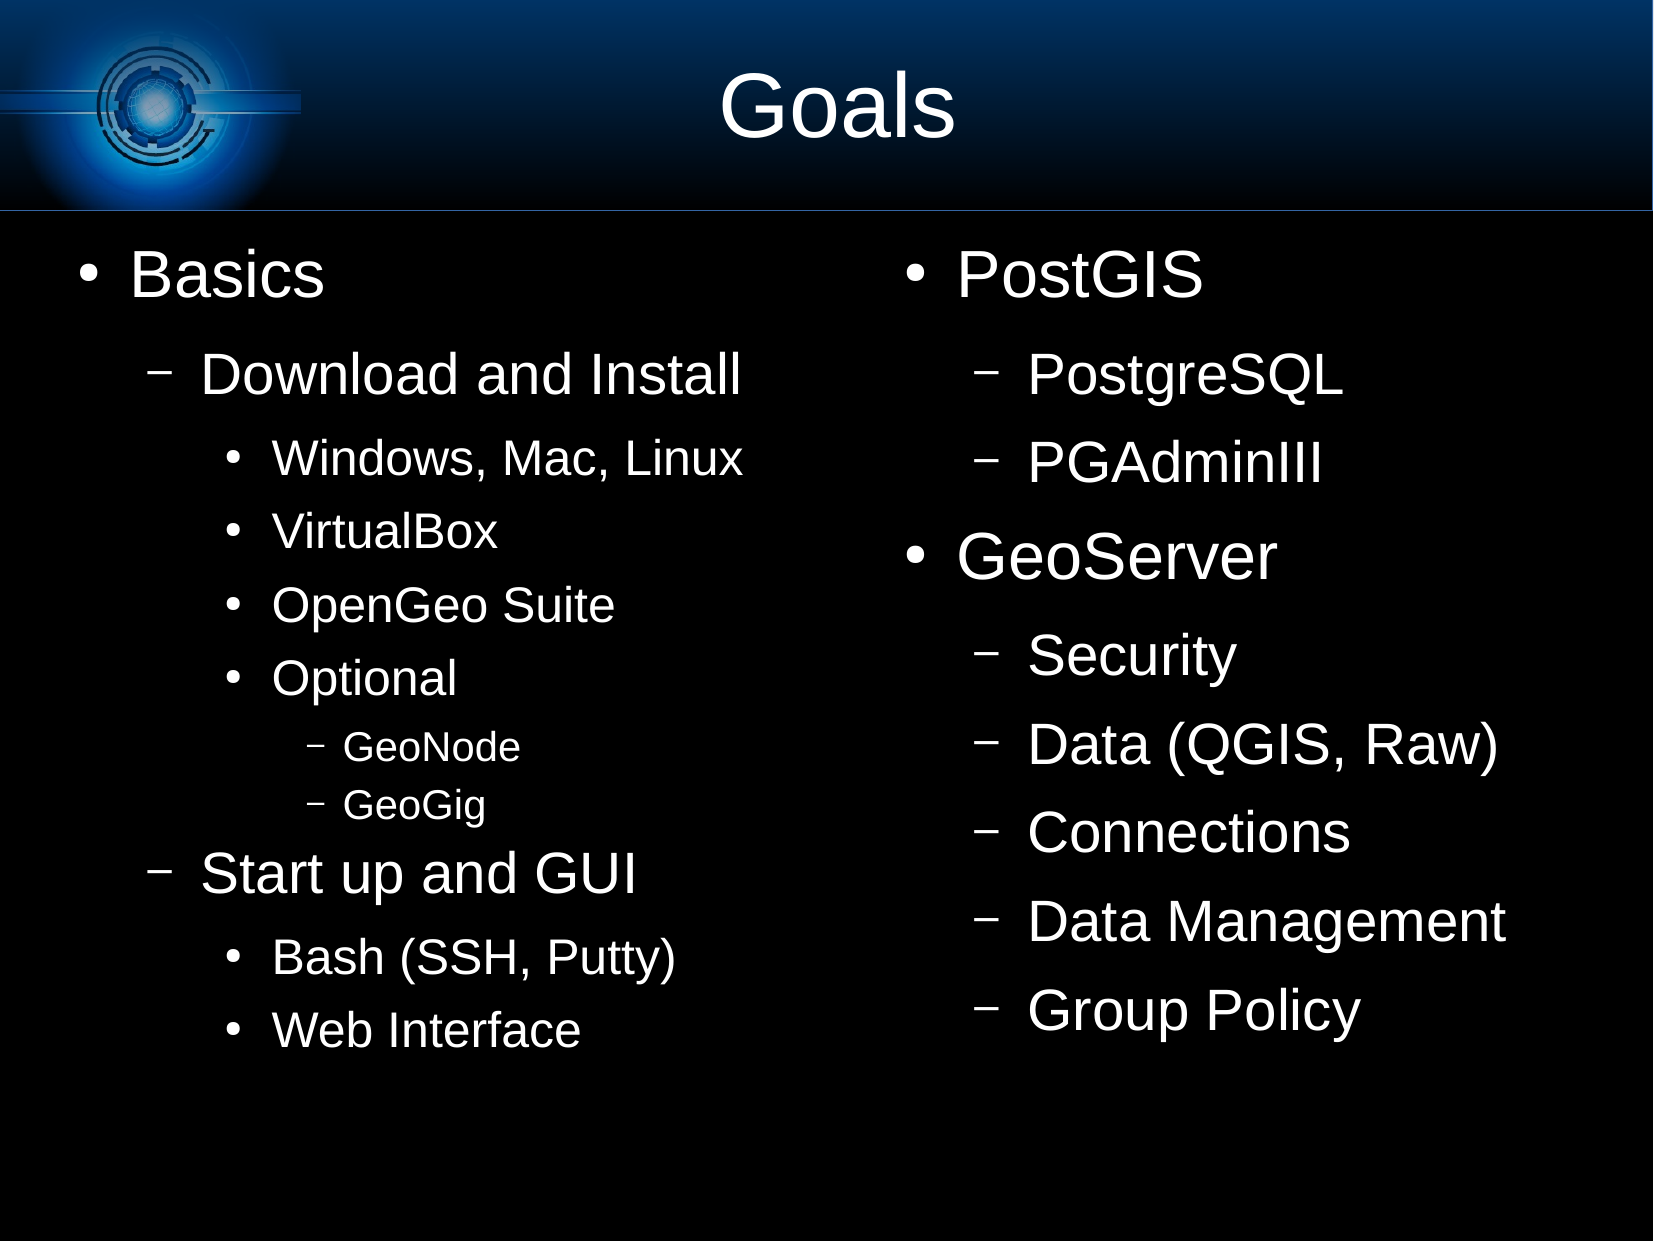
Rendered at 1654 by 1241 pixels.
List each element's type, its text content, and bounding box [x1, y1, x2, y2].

picture [0, 87, 94, 210]
list PostGIS PostgreSQL PGAdminIII GeoServer Security Data (QGIS, Raw) Connections Data Management Group Policy [885, 237, 1637, 1216]
title Goals [94, 2, 1583, 210]
list Basics Download and Install Windows, Mac, Linux VirtualBox OpenGeo Suite Optional GeoNode GeoGig Start up and GUI Bash (SSH, Putty) Web Interface [59, 237, 811, 1216]
